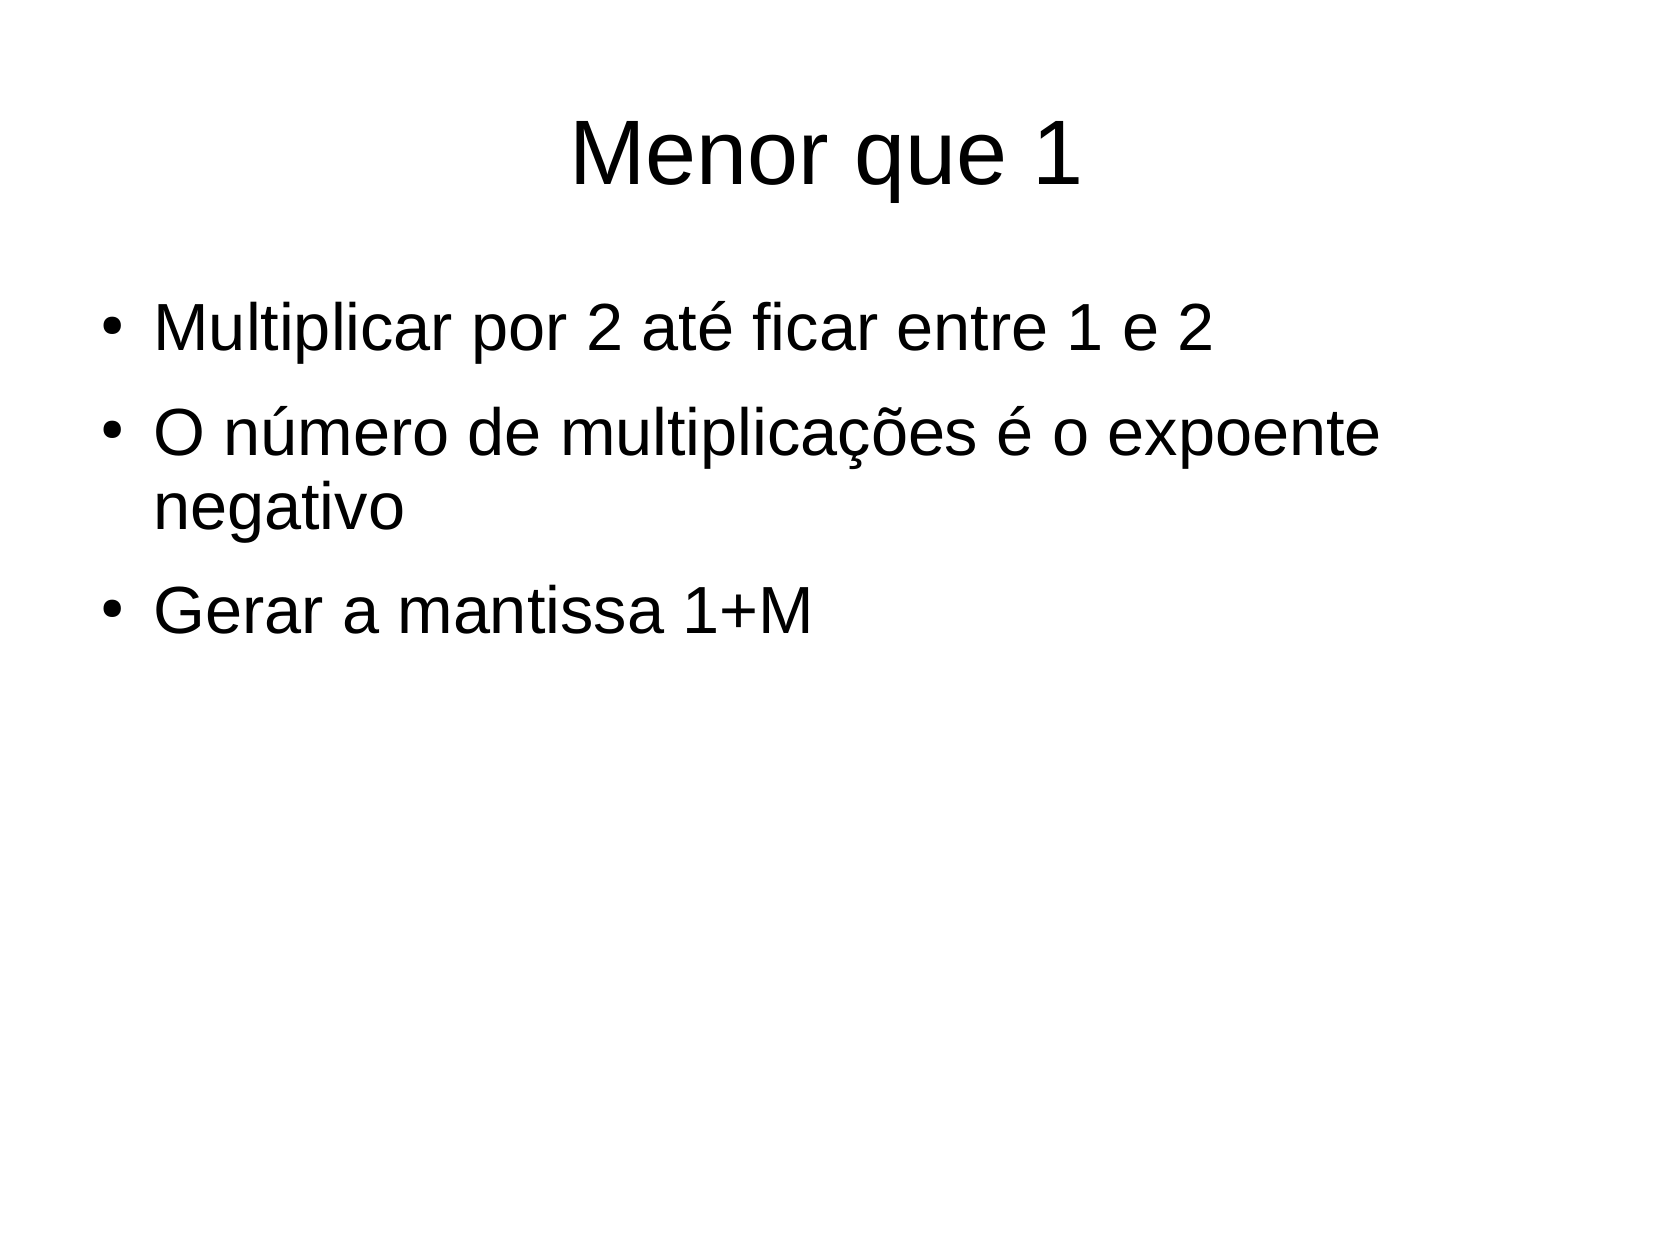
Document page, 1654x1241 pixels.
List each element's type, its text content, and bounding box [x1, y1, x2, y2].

title Menor que 1 [82, 56, 1571, 250]
list Multiplicar por 2 até ficar entre 1 e 2 O número de multiplicações é o expoente negativo Gerar a mantissa 1+M [82, 290, 1571, 1094]
